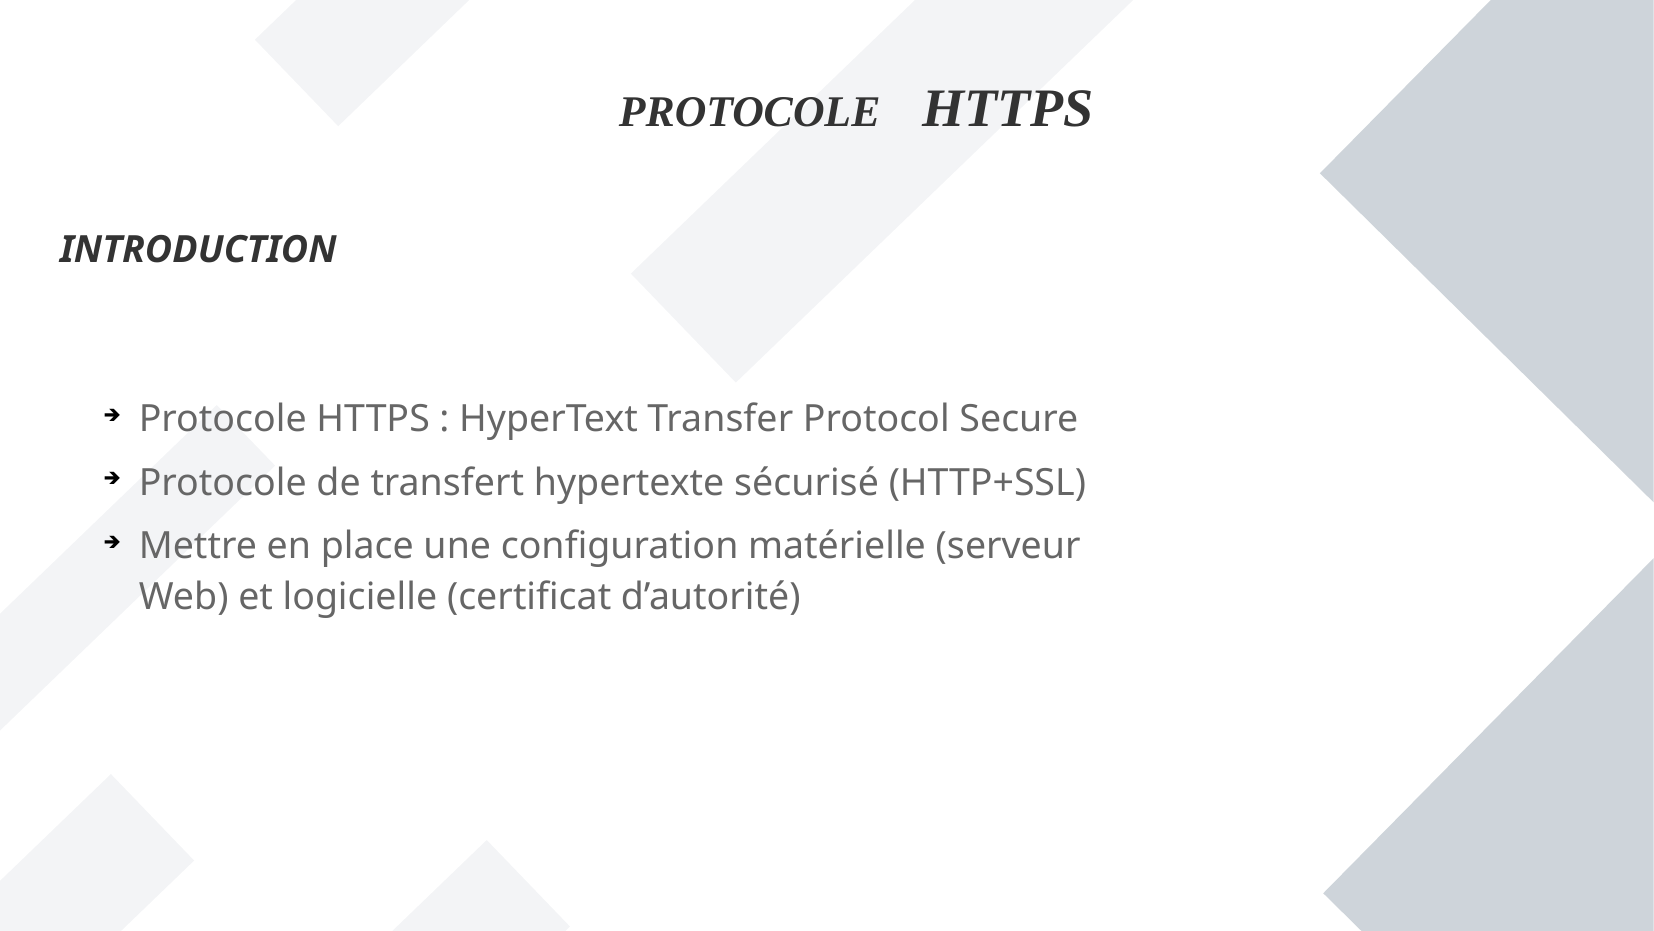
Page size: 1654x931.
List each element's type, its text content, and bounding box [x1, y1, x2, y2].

text_box PROTOCOLE HTTPS INTRODUCTION [45, 60, 1182, 274]
text_box Protocole HTTPS : HyperText Transfer Protocol Secure Protocole de transfert hypertexte sécurisé (HTTP+SSL) Mettre en place une configuration matérielle (serveur Web) et logicielle (certificat d’autorité) [88, 384, 1166, 827]
